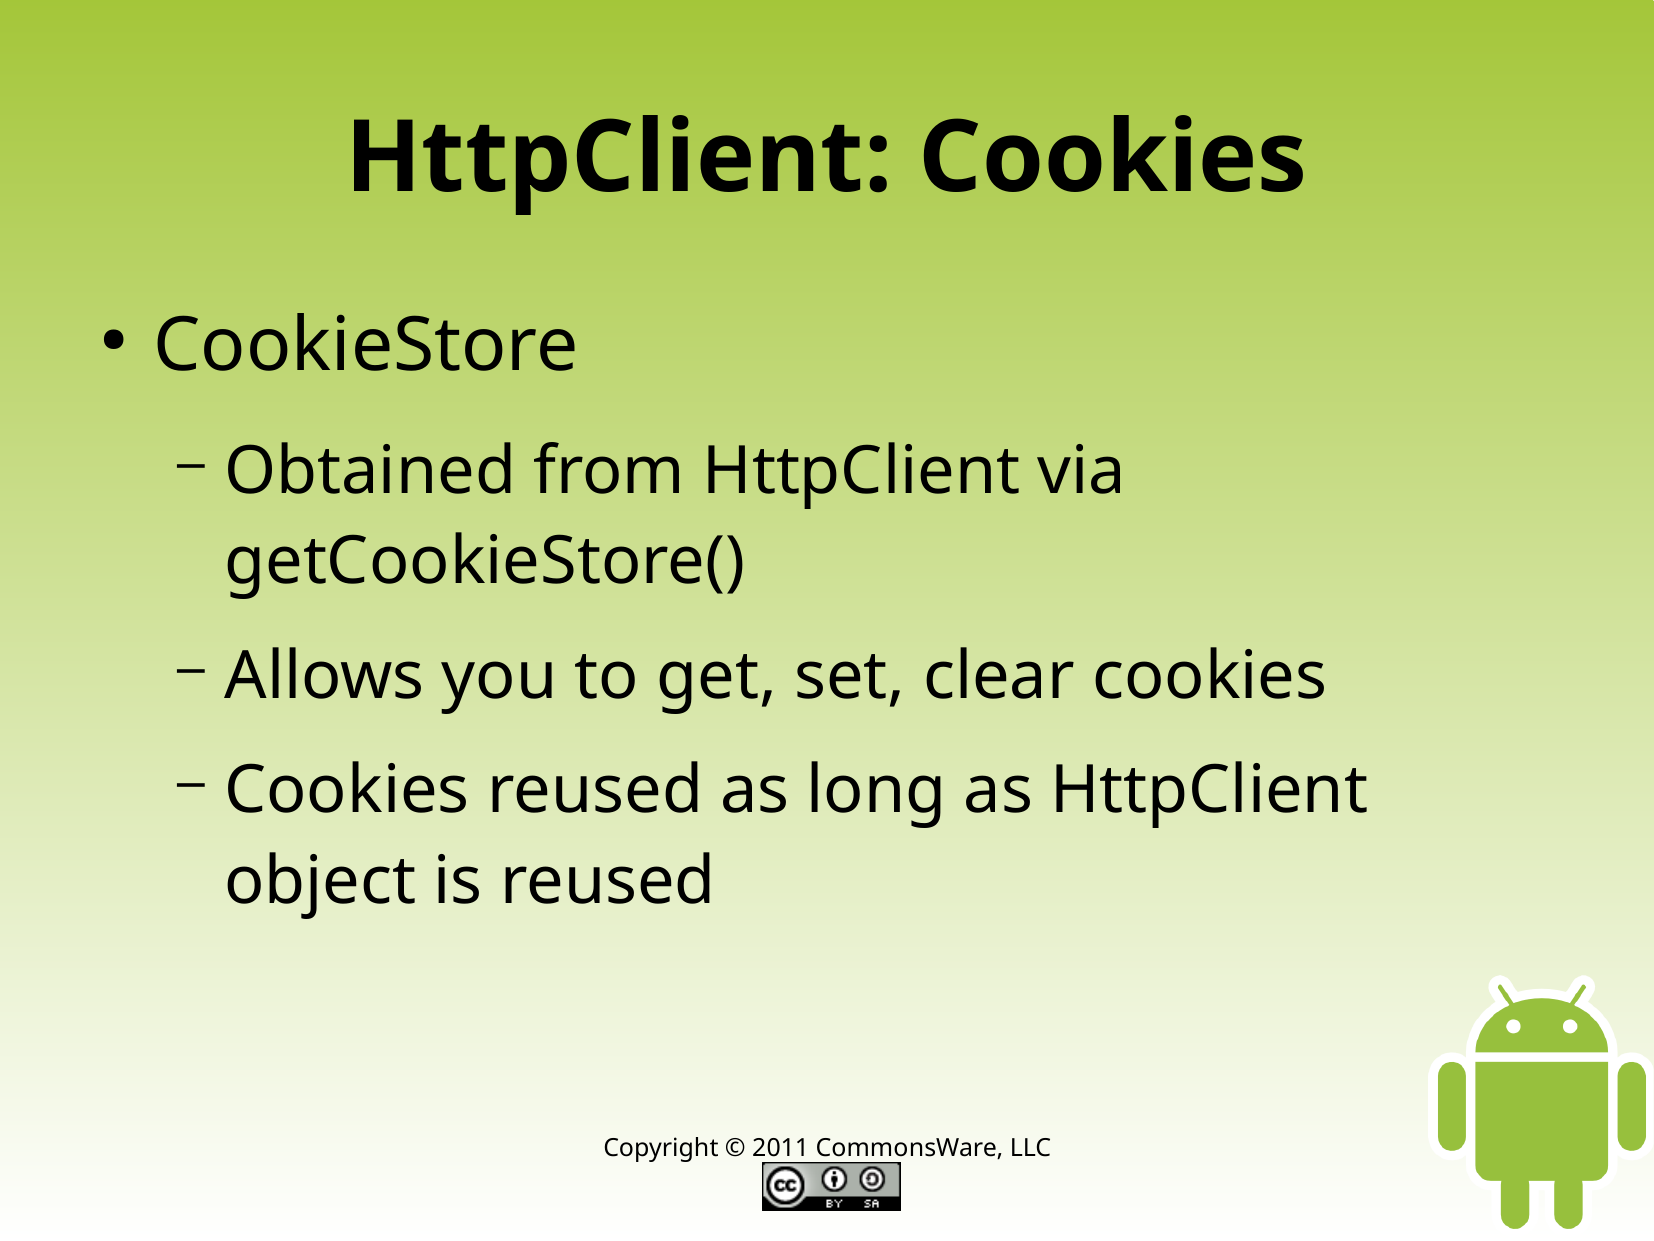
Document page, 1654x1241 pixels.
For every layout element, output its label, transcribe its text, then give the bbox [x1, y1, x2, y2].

title HttpClient: Cookies [82, 49, 1571, 257]
list CookieStore Obtained from HttpClient via getCookieStore() Allows you to get, set, clear cookies Cookies reused as long as HttpClient object is reused [82, 290, 1571, 1109]
picture [1428, 975, 1654, 1238]
picture [762, 1162, 901, 1211]
